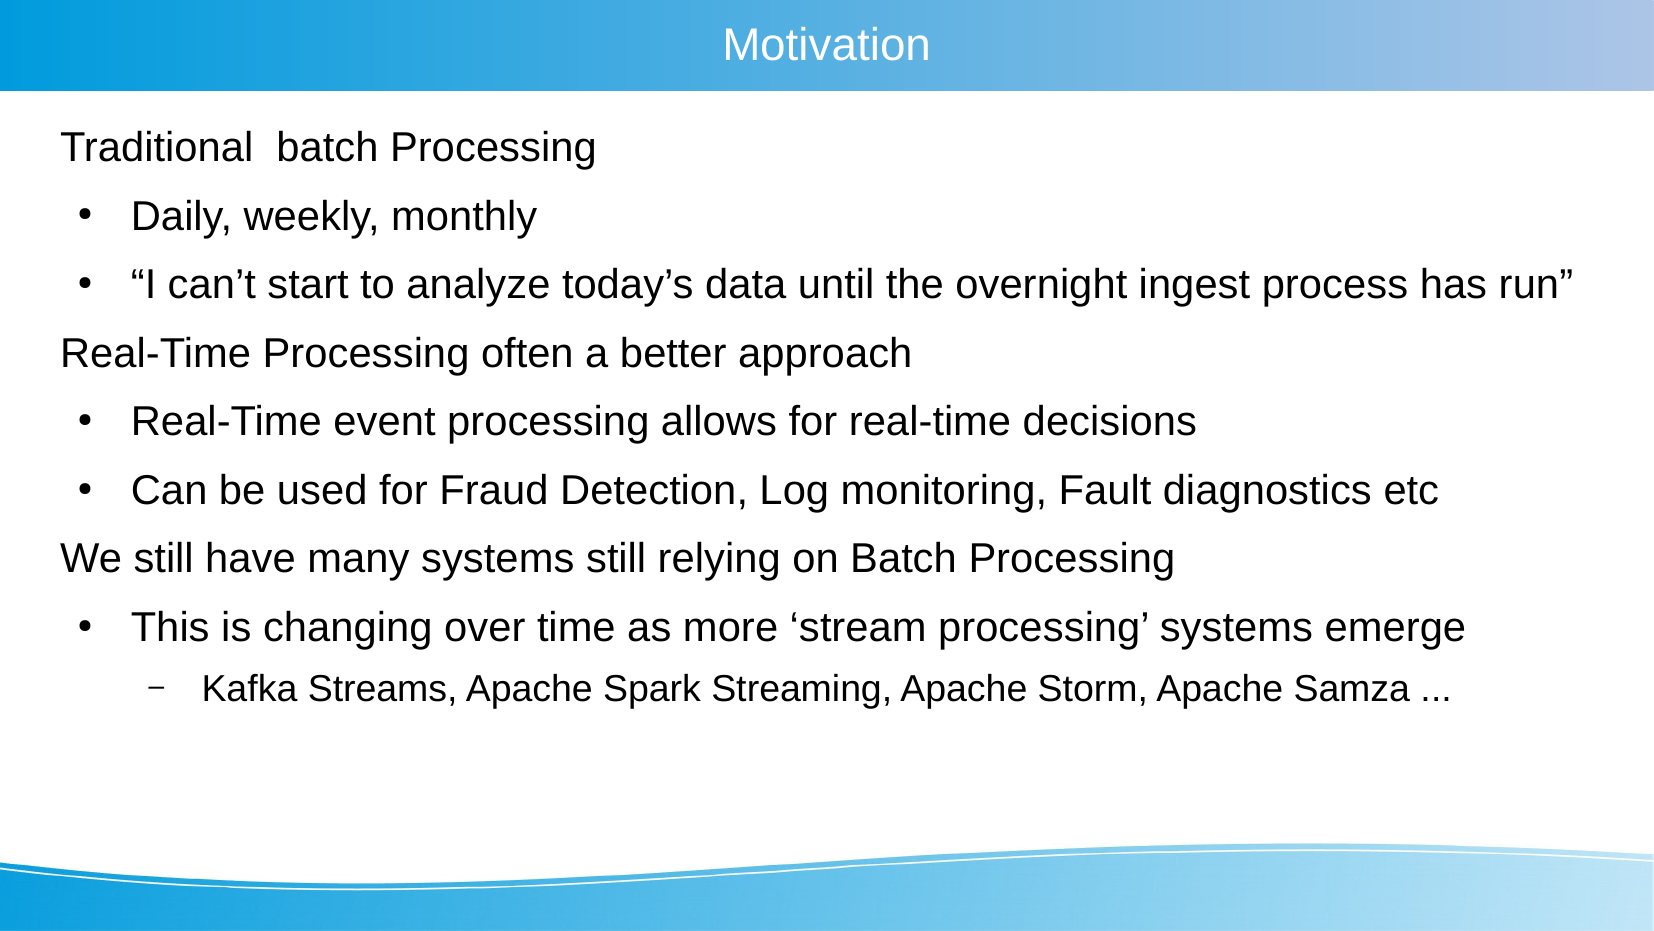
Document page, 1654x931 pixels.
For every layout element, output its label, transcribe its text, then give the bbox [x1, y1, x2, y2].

list Traditional batch Processing Daily, weekly, monthly “I can’t start to analyze today’s data until the overnight ingest process has run” Real-Time Processing often a better approach Real-Time event processing allows for real-time decisions Can be used for Fraud Detection, Log monitoring, Fault diagnostics etc We still have many systems still relying on Batch Processing This is changing over time as more ‘stream processing’ systems emerge Kafka Streams, Apache Spark Streaming, Apache Storm, Apache Samza ... [60, 123, 1591, 833]
title Motivation [82, 5, 1571, 85]
picture [0, 843, 1654, 931]
